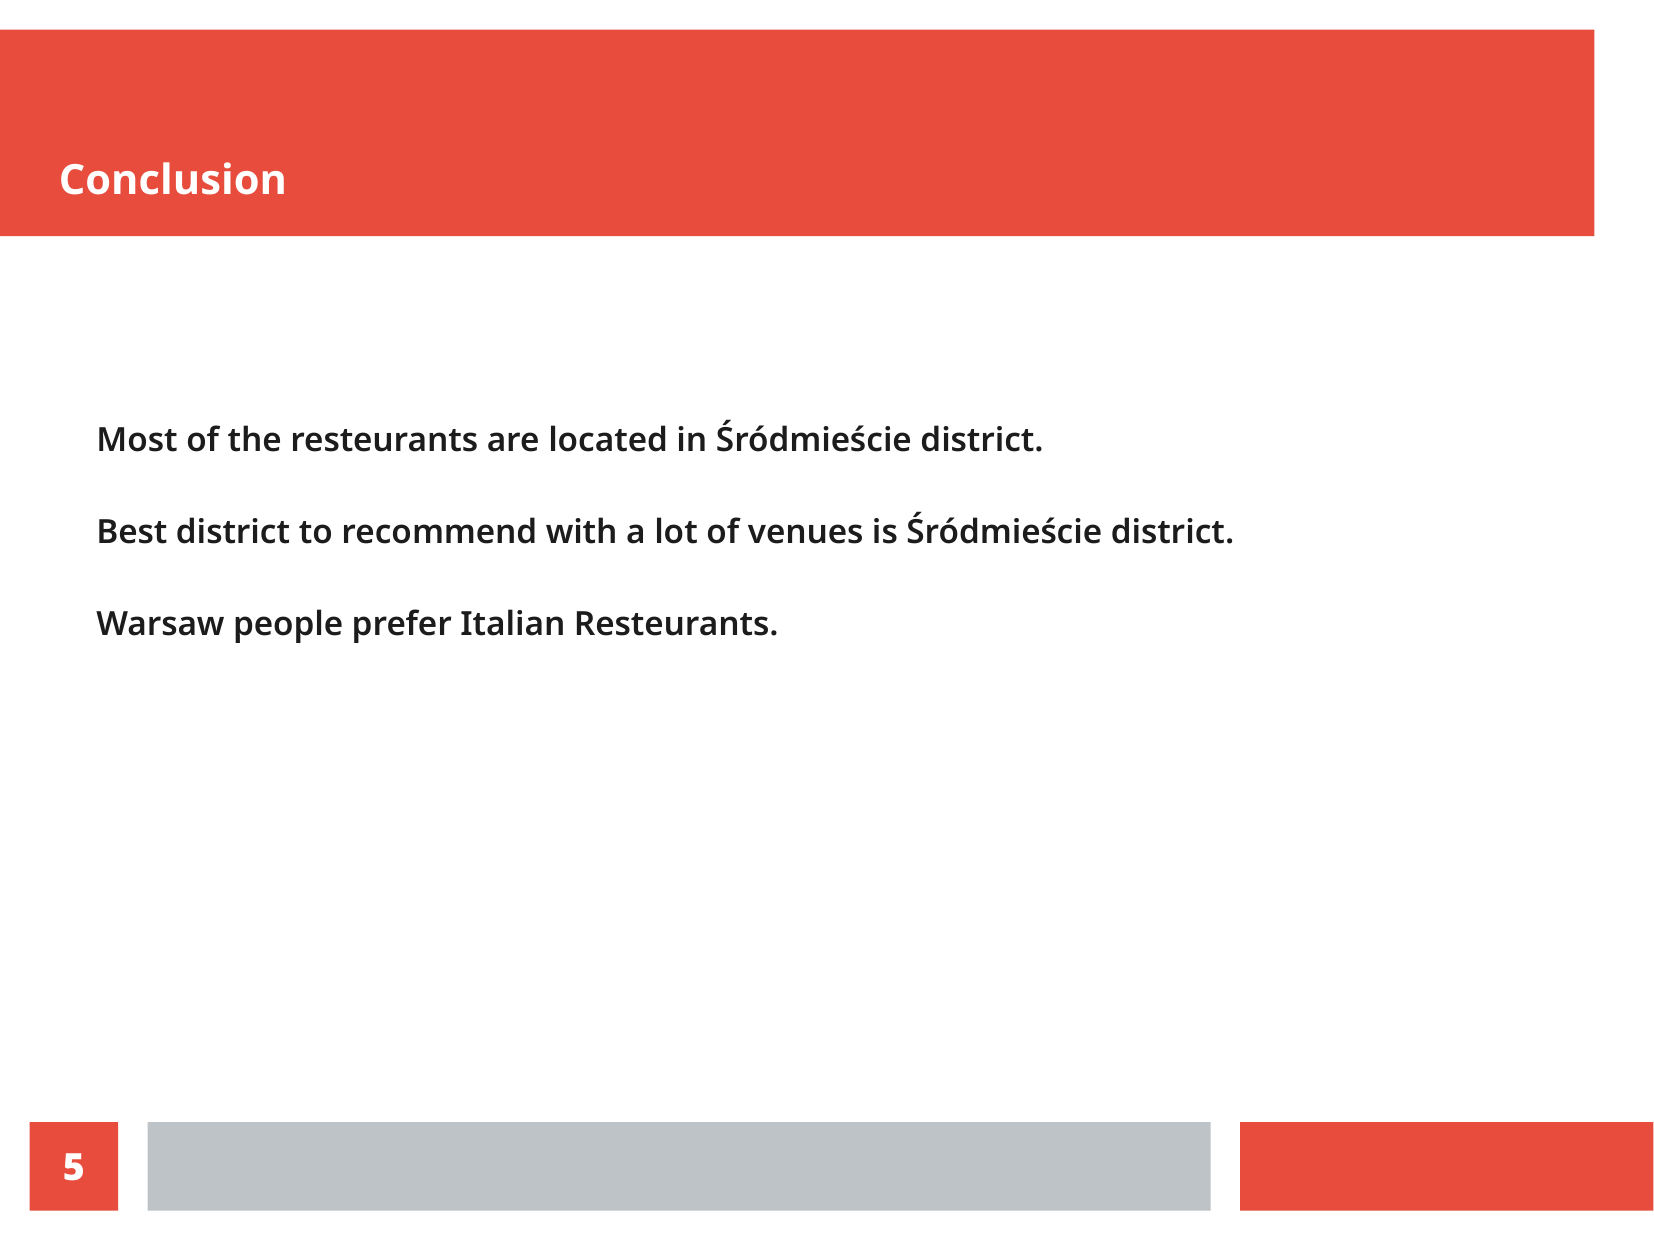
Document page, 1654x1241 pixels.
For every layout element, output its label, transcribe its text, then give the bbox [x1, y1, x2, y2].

title Conclusion [59, 59, 1595, 207]
list Most of the resteurants are located in Śródmieście district. Best district to recommend with a lot of venues is Śródmieście district. Warsaw people prefer Italian Resteurants. [59, 324, 1565, 1093]
